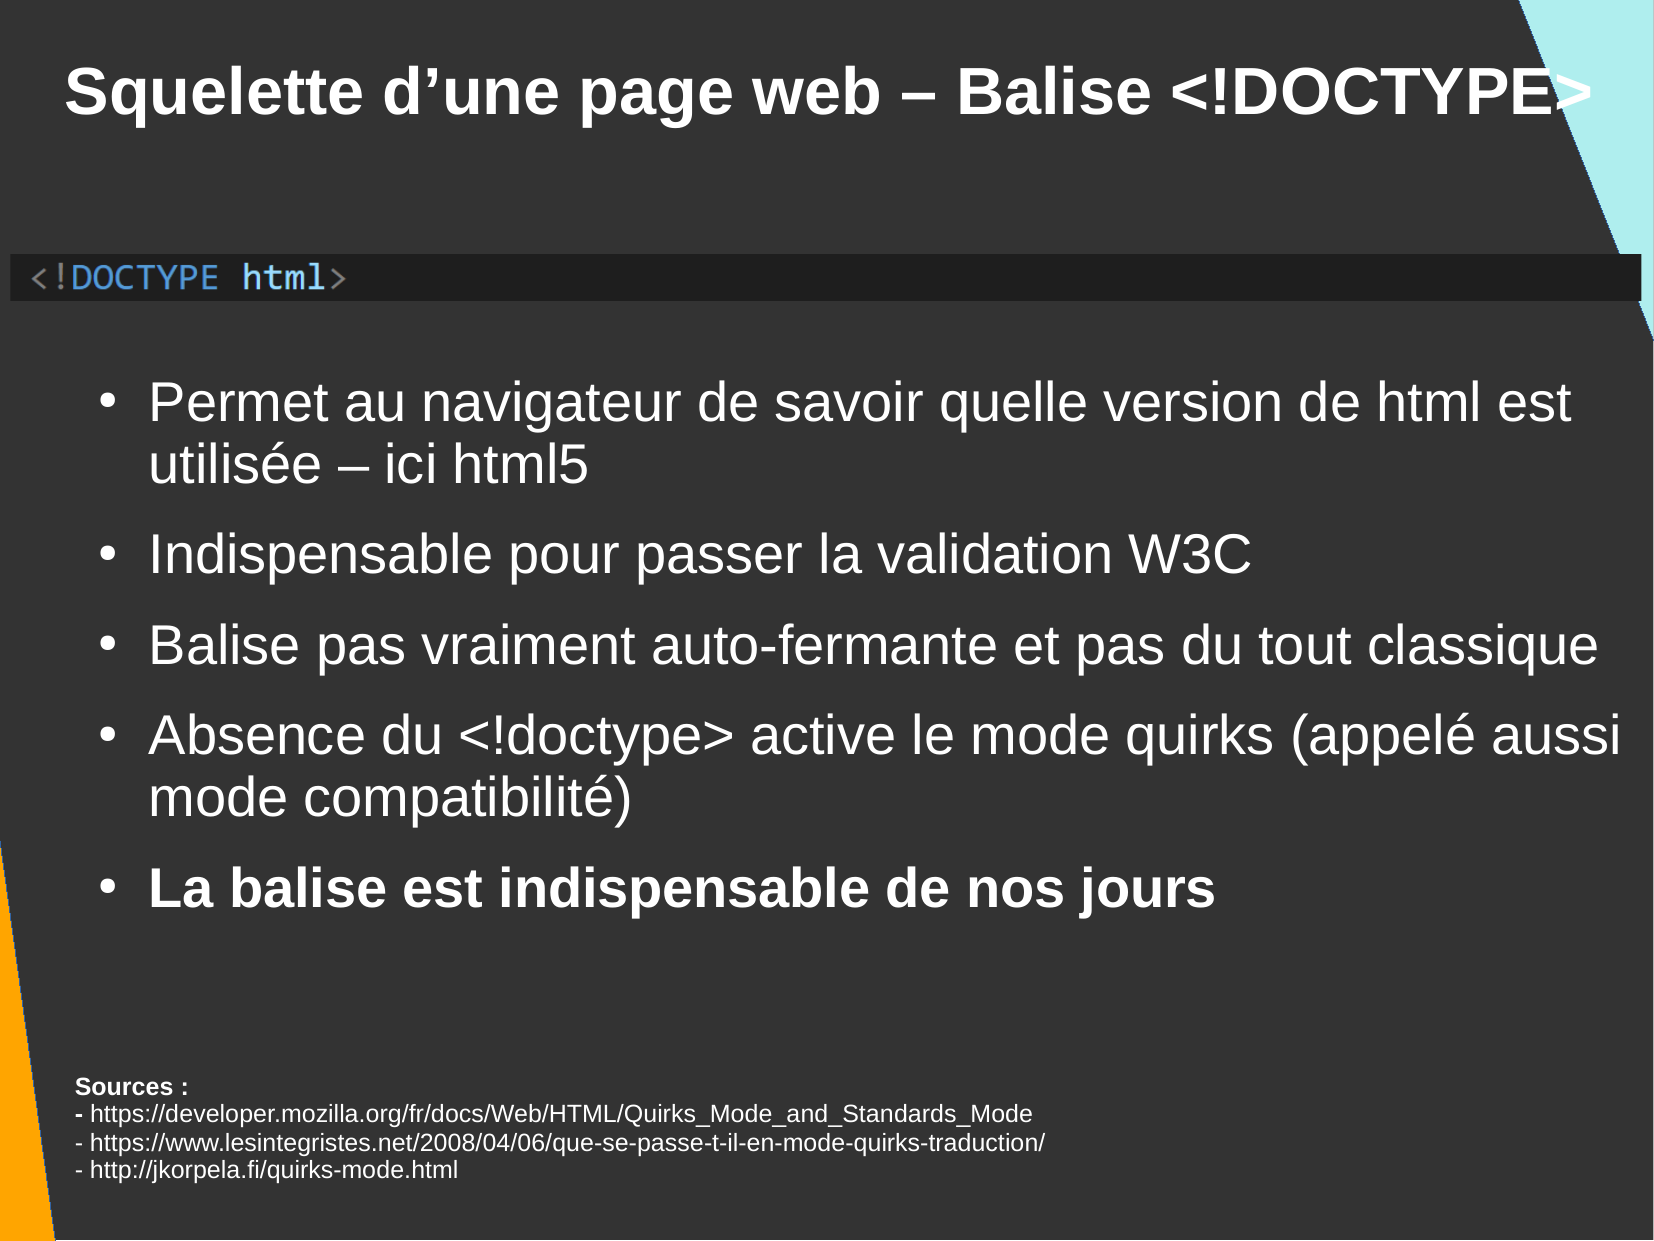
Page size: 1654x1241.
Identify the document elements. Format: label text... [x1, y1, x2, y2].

title Squelette d’une page web – Balise <!DOCTYPE> [64, 54, 1635, 204]
picture [10, 254, 1642, 301]
text_box [1518, 0, 1654, 341]
text_box [0, 840, 56, 1241]
list Permet au navigateur de savoir quelle version de html est utilisée – ici html5 Indispensable pour passer la validation W3C Balise pas vraiment auto-fermante et pas du tout classique Absence du <!doctype> active le mode quirks (appelé aussi mode compatibilité) La balise est indispensable de nos jours [80, 370, 1635, 930]
text_box Sources : - https://developer.mozilla.org/fr/docs/Web/HTML/Quirks_Mode_and_Standards_Mode - https://www.lesintegristes.net/2008/04/06/que-se-passe-t-il-en-mode-quirks-traduction/ - http://jkorpela.fi/quirks-mode.html [59, 1064, 1546, 1241]
